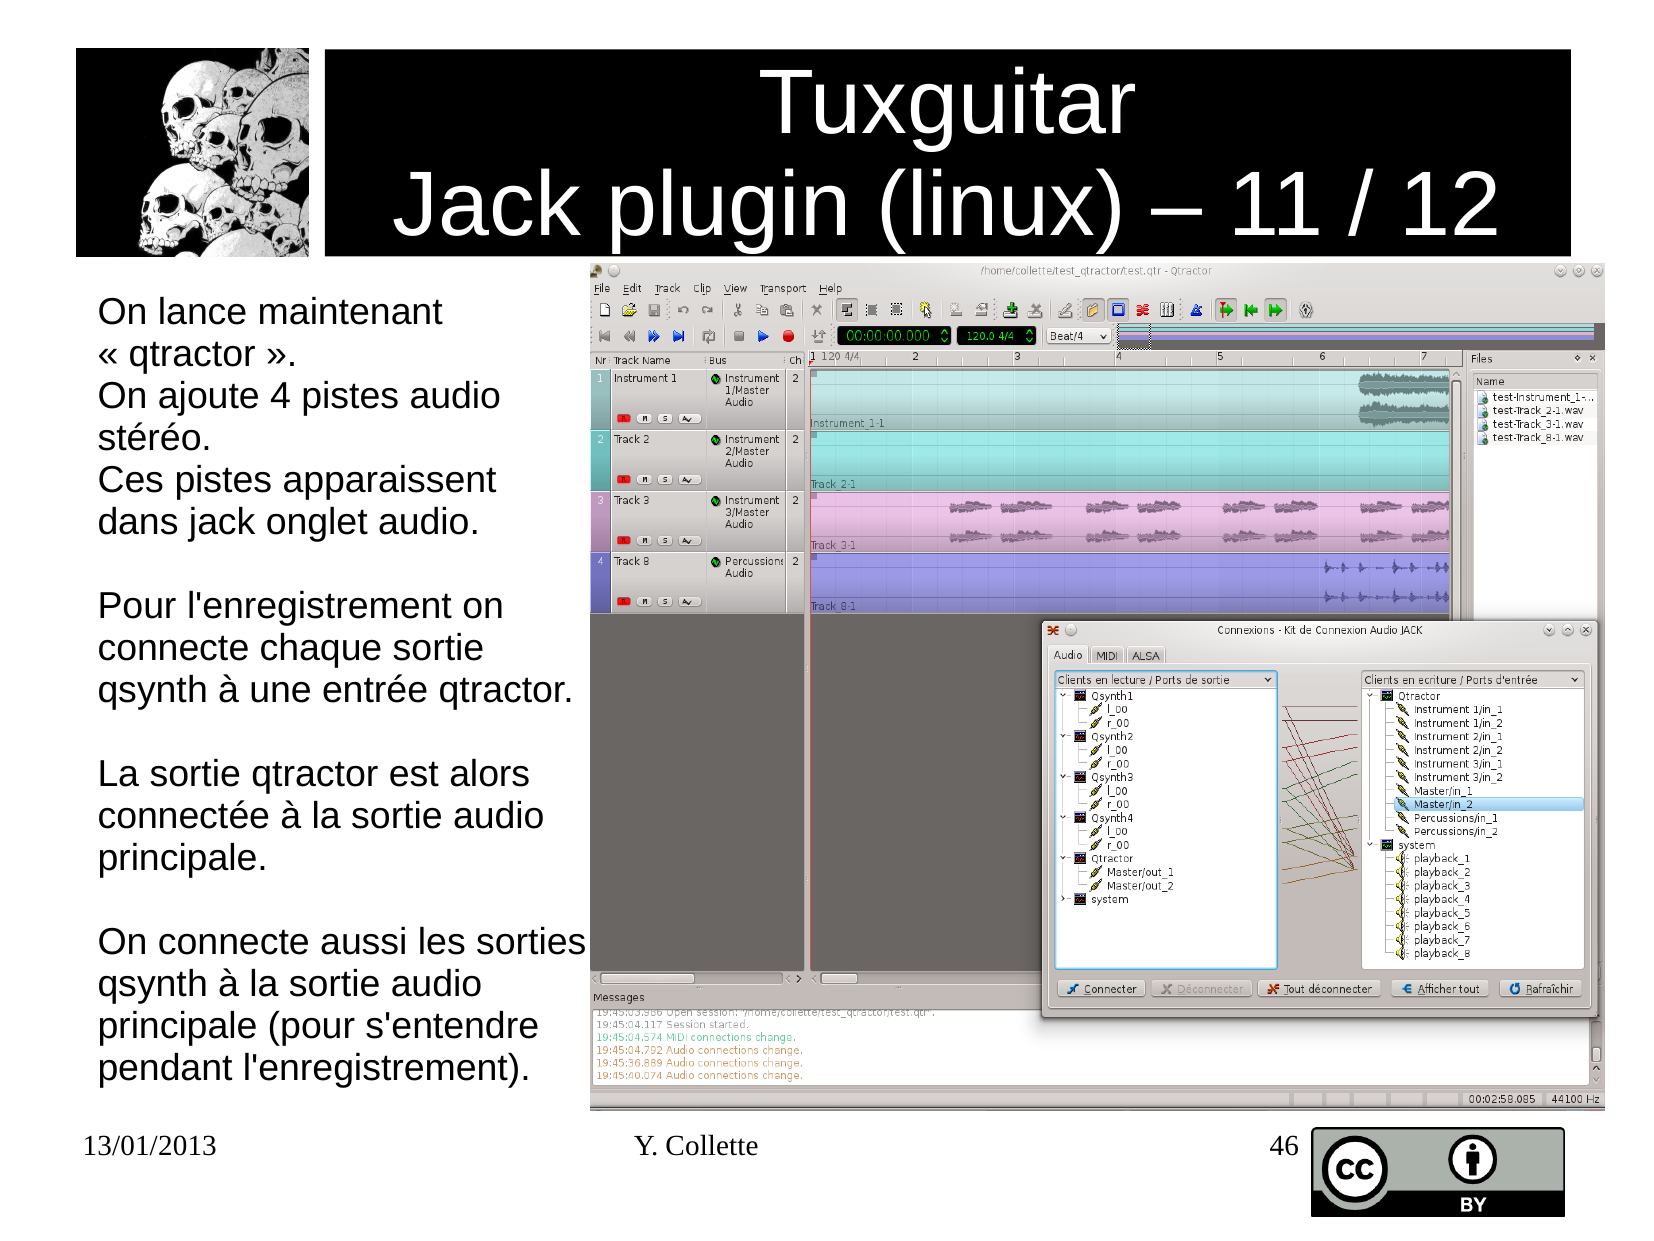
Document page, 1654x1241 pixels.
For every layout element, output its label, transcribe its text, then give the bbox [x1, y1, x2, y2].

picture [590, 263, 1605, 1111]
title Tuxguitar Jack plugin (linux) – 11 / 12 [324, 49, 1571, 257]
picture [76, 48, 309, 257]
text_box On lance maintenant « qtractor ». On ajoute 4 pistes audio stéréo. Ces pistes apparaissent dans jack onglet audio. Pour l'enregistrement on connecte chaque sortie qsynth à une entrée qtractor. La sortie qtractor est alors connectée à la sortie audio principale. On connecte aussi les sorties qsynth à la sortie audio principale (pour s'entendre pendant l'enregistrement). [82, 283, 603, 1097]
picture [1311, 1127, 1565, 1217]
